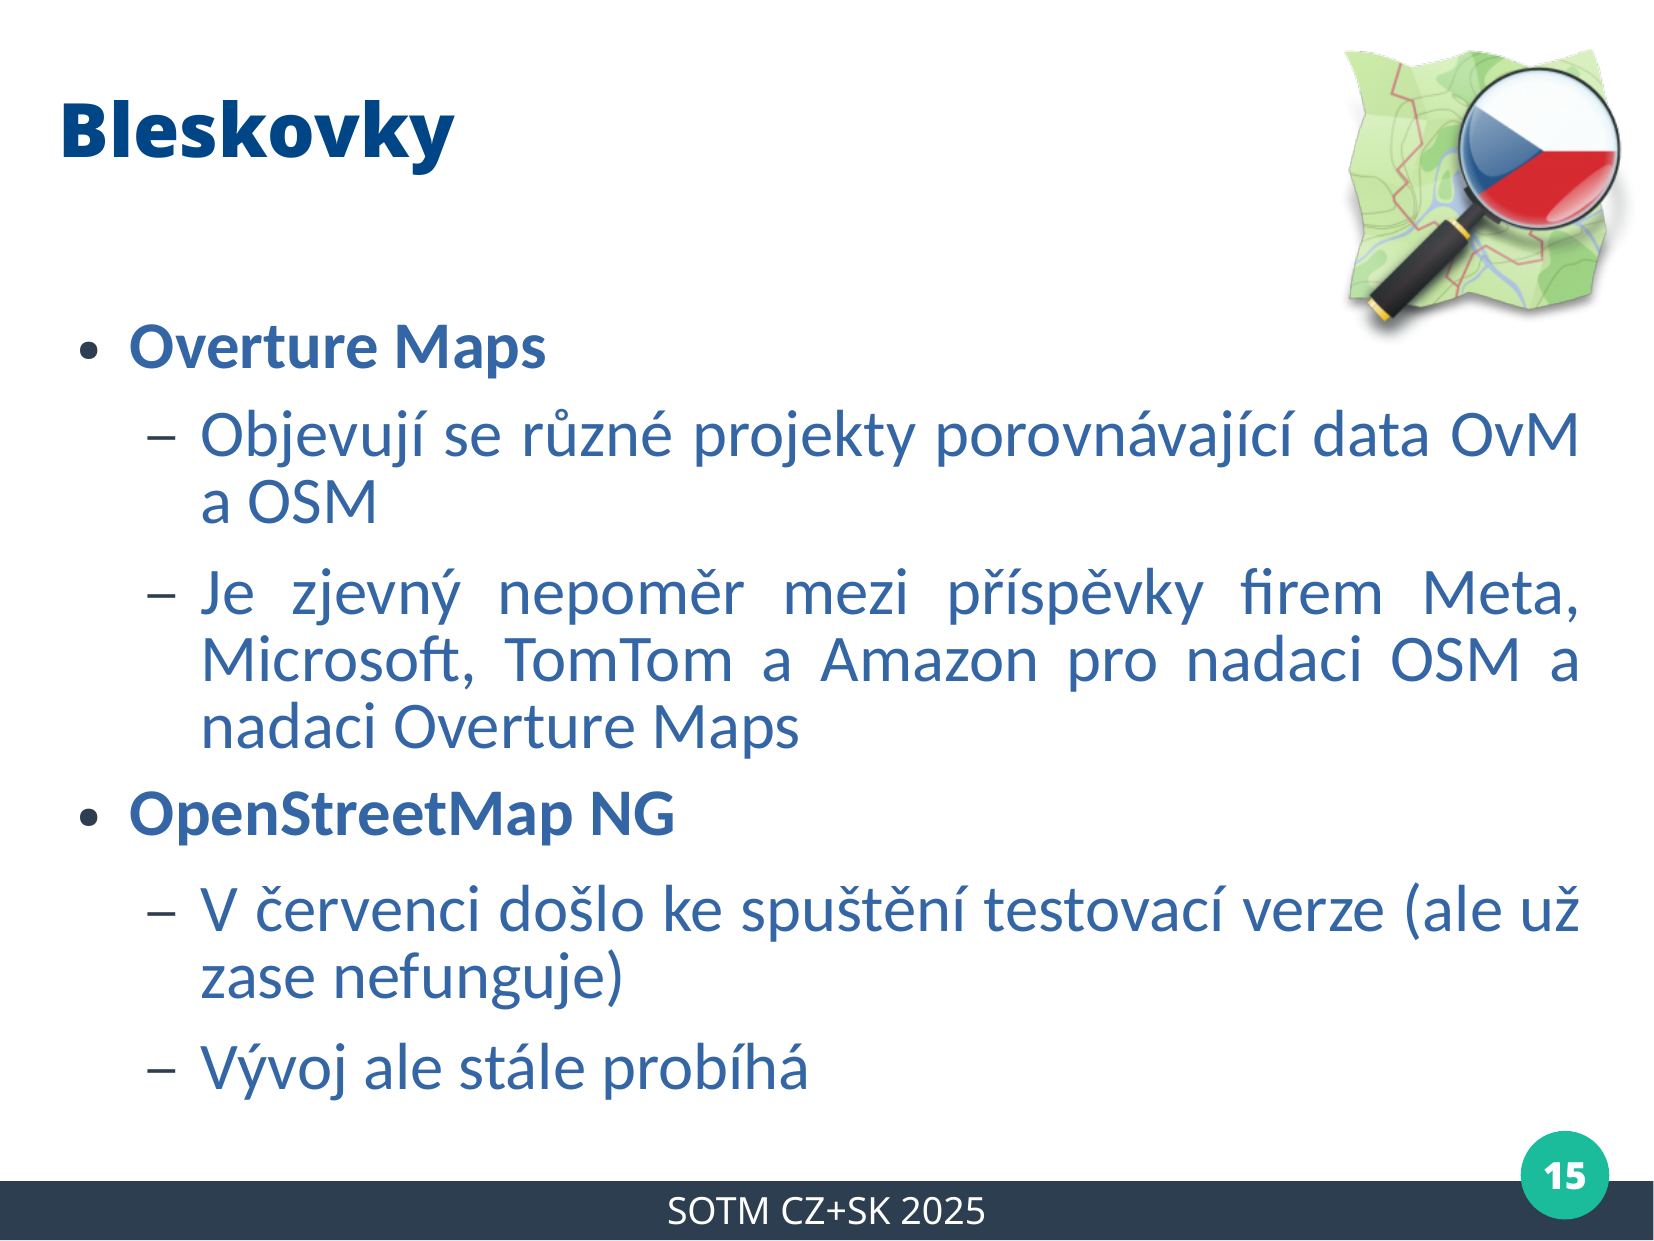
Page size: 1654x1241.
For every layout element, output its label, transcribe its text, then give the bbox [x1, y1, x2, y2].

picture [1334, 49, 1635, 350]
list Overture Maps Objevují se různé projekty porovnávající data OvM a OSM Je zjevný nepoměr mezi příspěvky firem Meta, Microsoft, TomTom a Amazon pro nadaci OSM a nadaci Overture Maps OpenStreetMap NG V červenci došlo ke spuštění testovací verze (ale už zase nefunguje) Vývoj ale stále probíhá [59, 318, 1595, 1146]
title Bleskovky [59, 49, 1347, 207]
